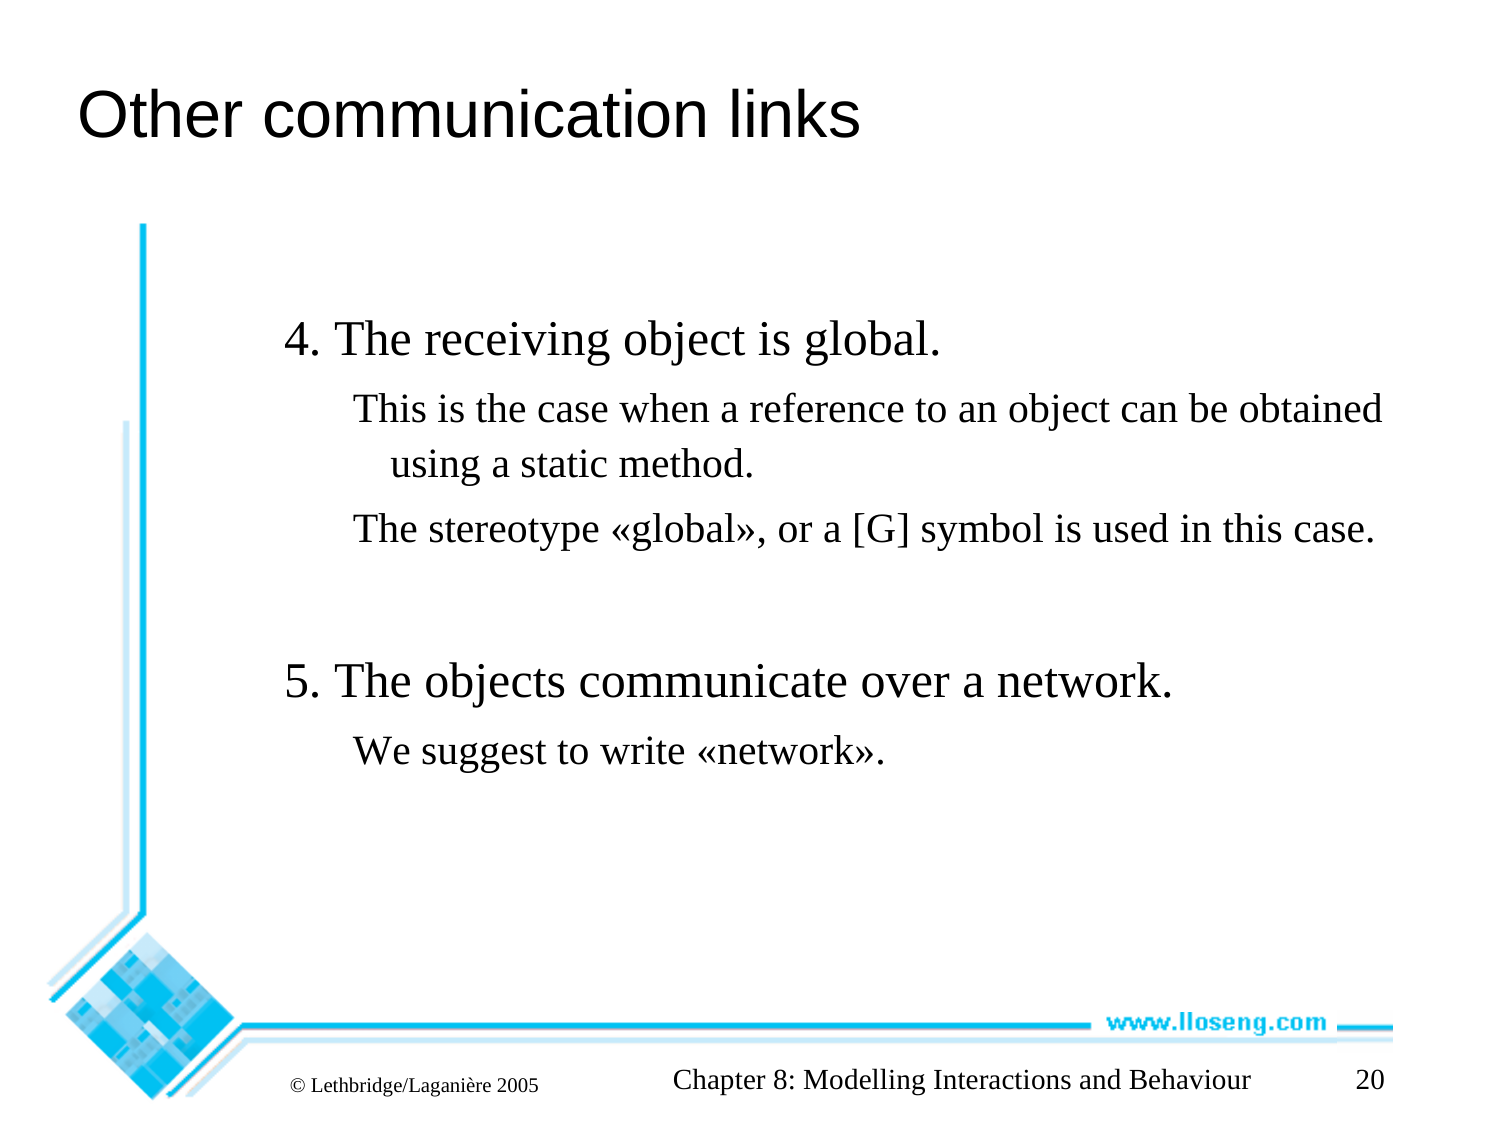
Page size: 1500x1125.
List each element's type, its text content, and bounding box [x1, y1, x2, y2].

text_box © Lethbridge/Laganière 2005 [275, 1062, 601, 1125]
title Other communication links [62, 37, 1413, 188]
text_box <number> [1325, 1050, 1401, 1125]
text_box Chapter 8: Modelling Interactions and Behaviour [624, 1050, 1300, 1125]
list 4. The receiving object is global. This is the case when a reference to an object can be obtained using a static method. The stereotype «global», or a [G] symbol is used in this case. 5. The objects communicate over a network. We suggest to write «network». [174, 224, 1413, 1013]
picture [35, 212, 1393, 1102]
